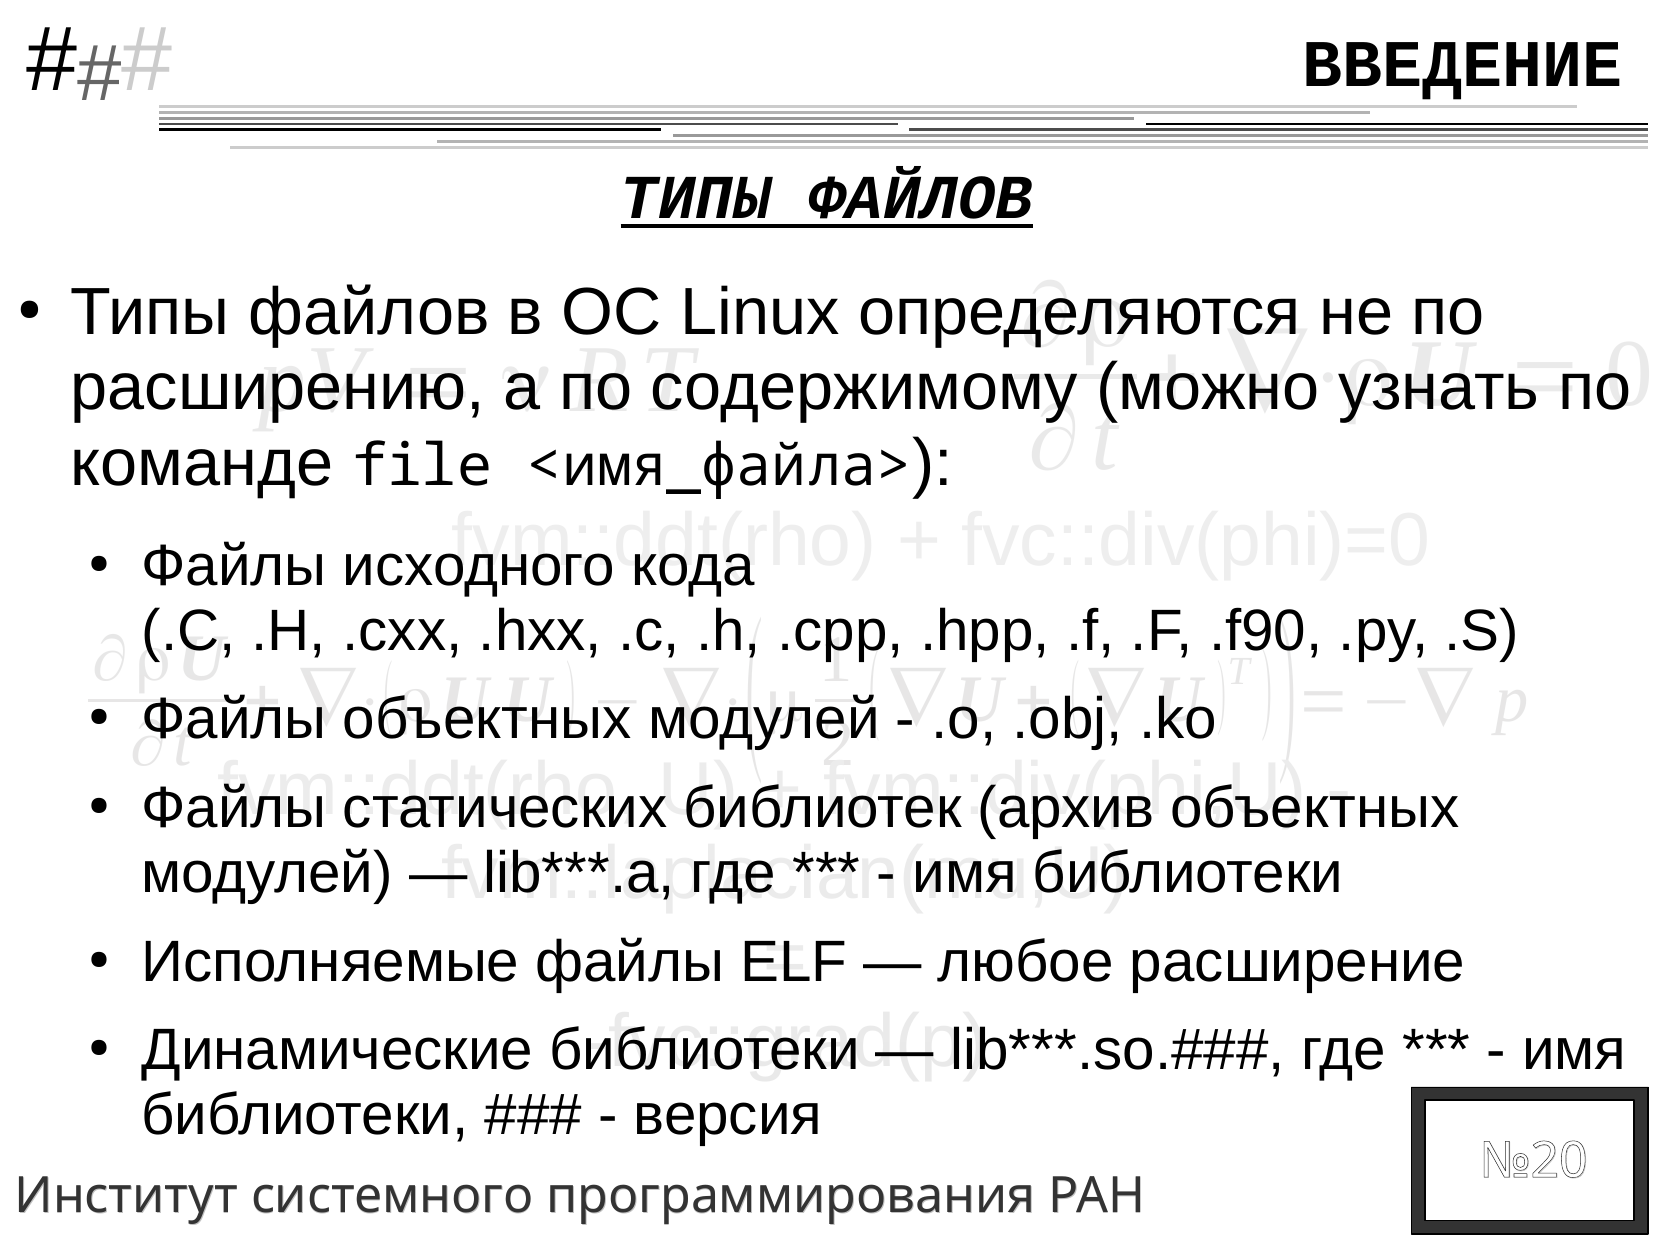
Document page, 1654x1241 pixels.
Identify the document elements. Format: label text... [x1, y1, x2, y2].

title ТИПЫ ФАЙЛОВ [0, 147, 1654, 257]
list Типы файлов в ОС Linux определяются не по расширению, а по содержимому (можно узнать по команде file <имя_файла>): Файлы исходного кода (.C, .H, .cxx, .hxx, .c, .h, .cpp, .hpp, .f, .F, .f90, .py, .S) Файлы объектных модулей - .o, .obj, .ko Файлы статических библиотек (архив объектных модулей) — lib***.a, где *** - имя библиотеки Исполняемые файлы ELF — любое расширение Динамические библиотеки — lib***.so.###, где *** - имя библиотеки, ### - версия [0, 274, 1654, 1143]
